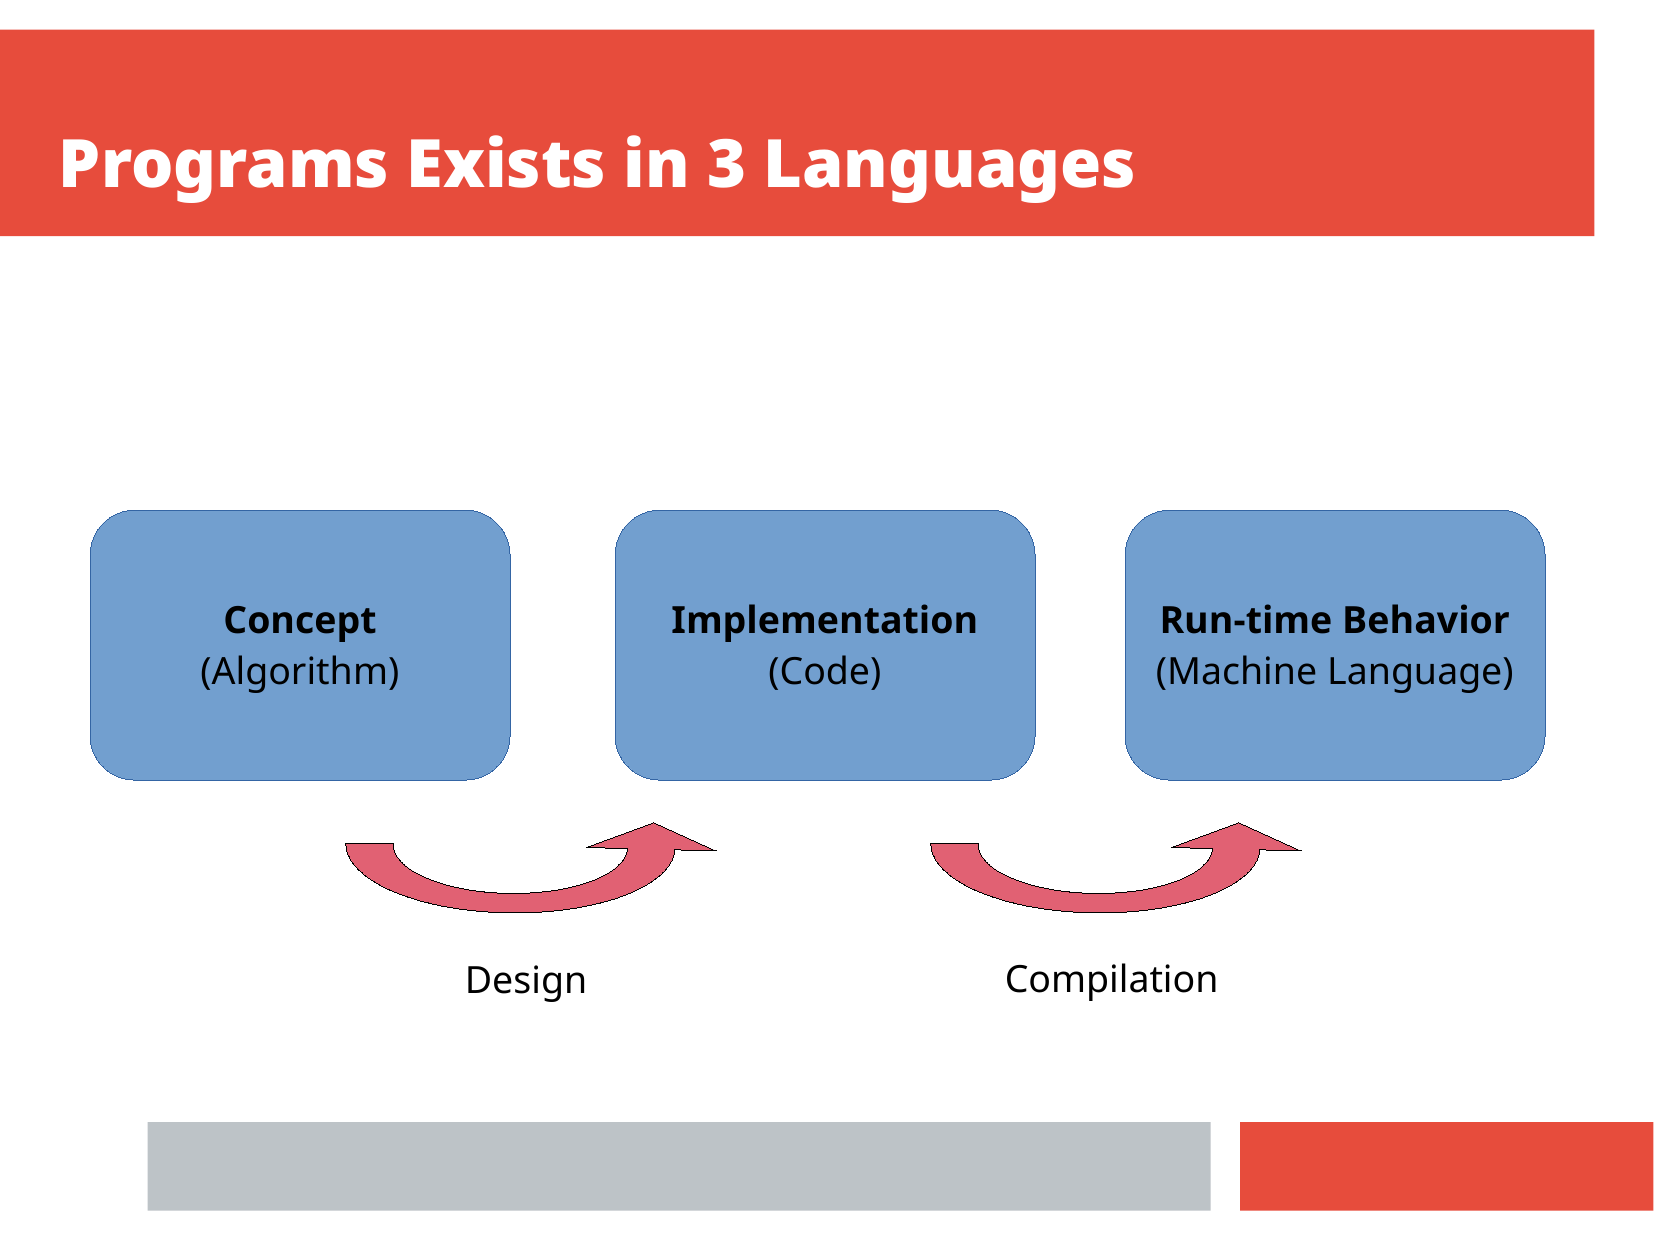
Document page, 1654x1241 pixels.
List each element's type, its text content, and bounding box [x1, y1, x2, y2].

text_box Concept (Algorithm) [90, 510, 511, 781]
text_box Run-time Behavior (Machine Language) [1125, 510, 1546, 781]
text_box [345, 822, 717, 913]
text_box Design [450, 946, 676, 1006]
text_box Implementation (Code) [615, 510, 1036, 781]
text_box Compilation [990, 945, 1246, 1047]
title Programs Exists in 3 Languages [59, 59, 1595, 207]
text_box [930, 822, 1302, 913]
